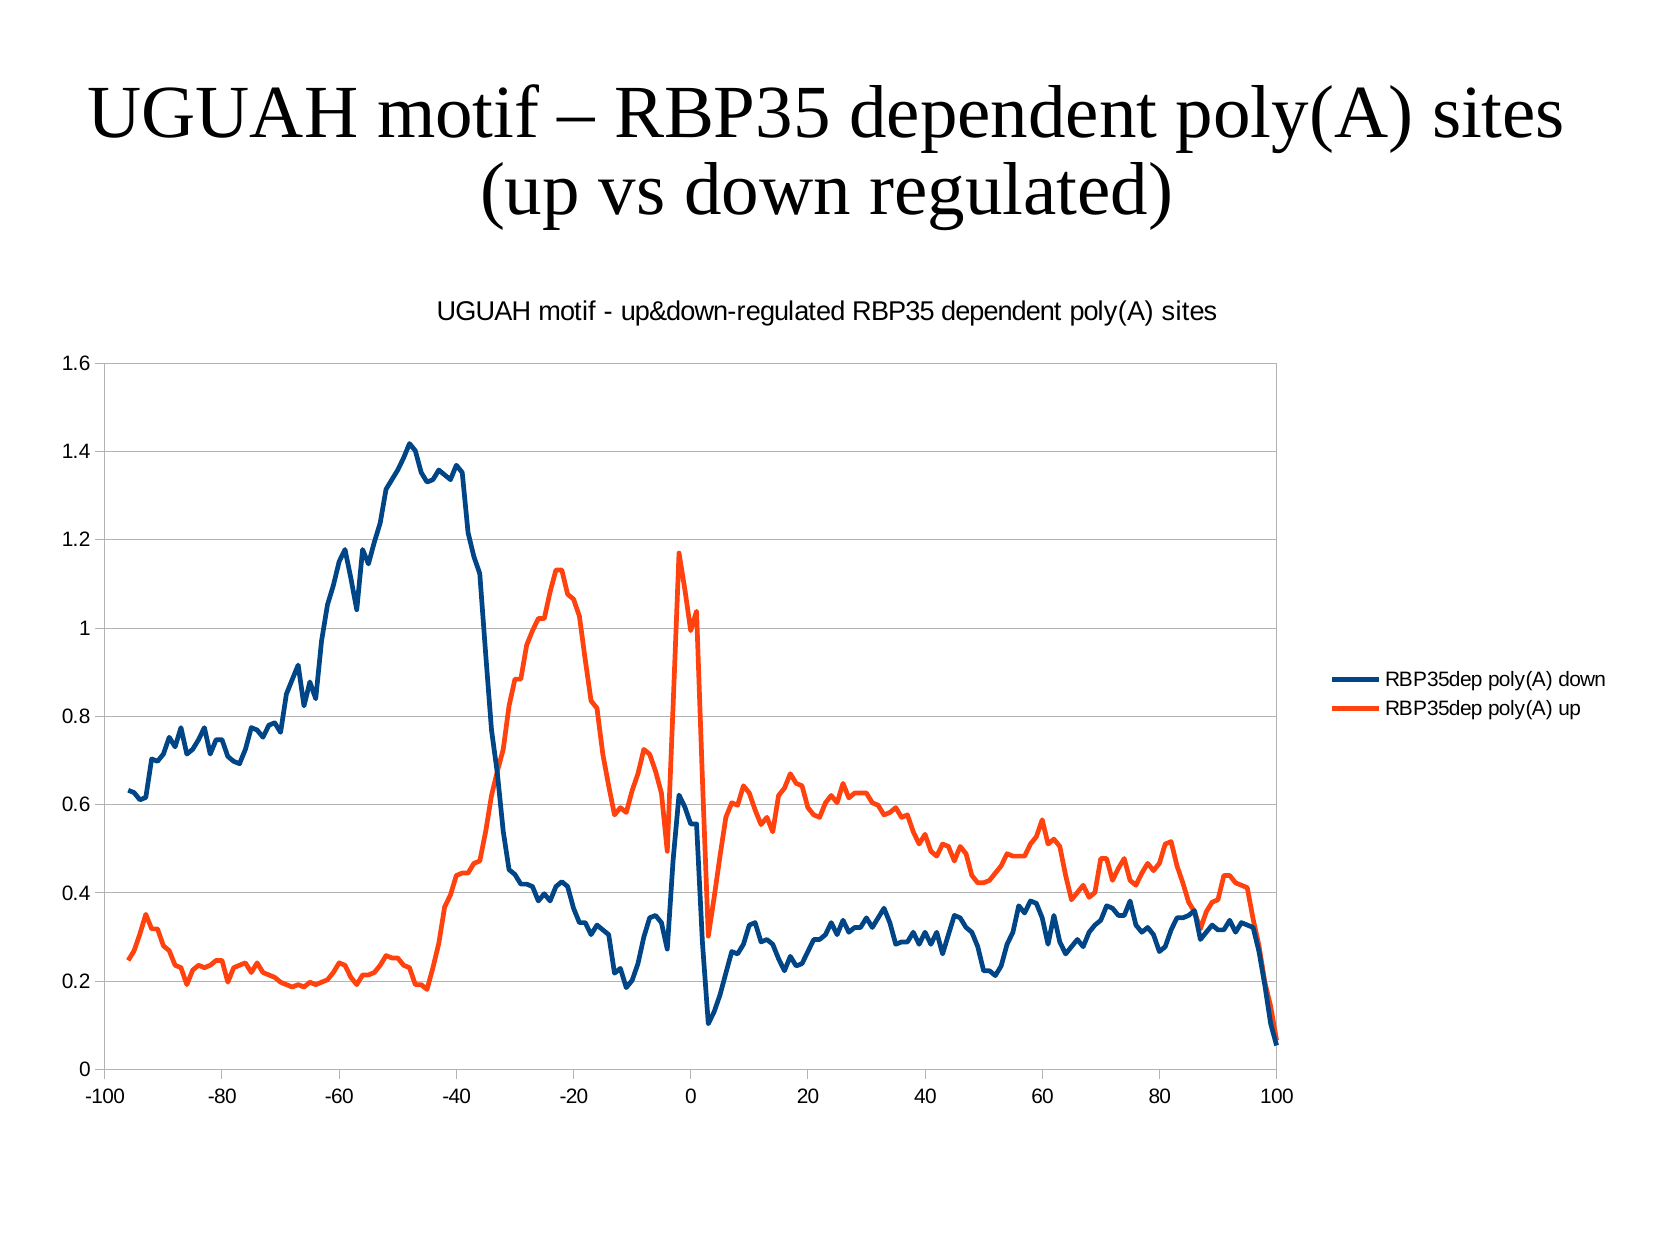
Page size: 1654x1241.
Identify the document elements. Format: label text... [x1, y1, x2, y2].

title UGUAH motif – RBP35 dependent poly(A) sites (up vs down regulated) [82, 49, 1571, 257]
chart [30, 263, 1625, 1126]
